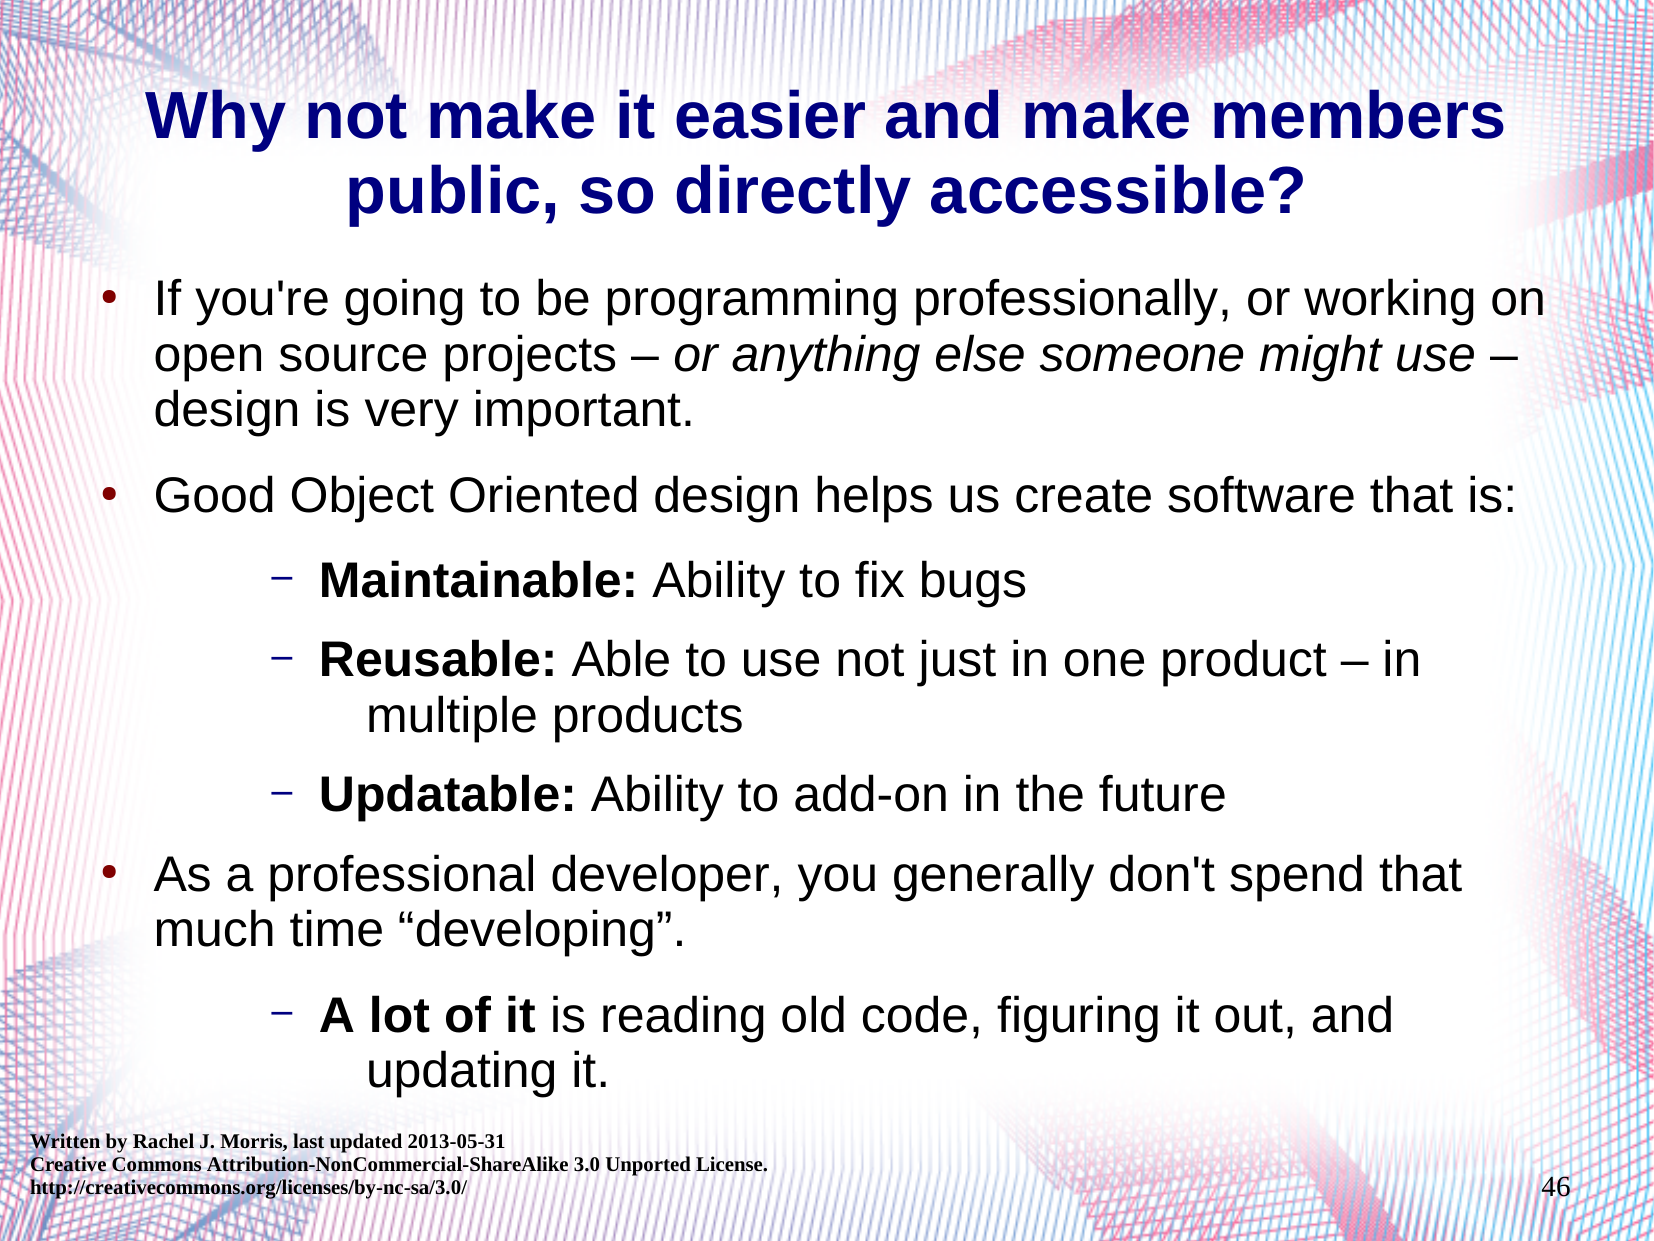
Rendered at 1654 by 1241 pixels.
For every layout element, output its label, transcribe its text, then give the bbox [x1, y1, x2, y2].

list If you're going to be programming professionally, or working on open source projects – or anything else someone might use – design is very important. Good Object Oriented design helps us create software that is: Maintainable: Ability to fix bugs Reusable: Able to use not just in one product – in multiple products Updatable: Ability to add-on in the future As a professional developer, you generally don't spend that much time “developing”. A lot of it is reading old code, figuring it out, and updating it. [82, 270, 1571, 1099]
title Why not make it easier and make members public, so directly accessible? [82, 49, 1571, 257]
picture [0, 0, 1654, 1241]
